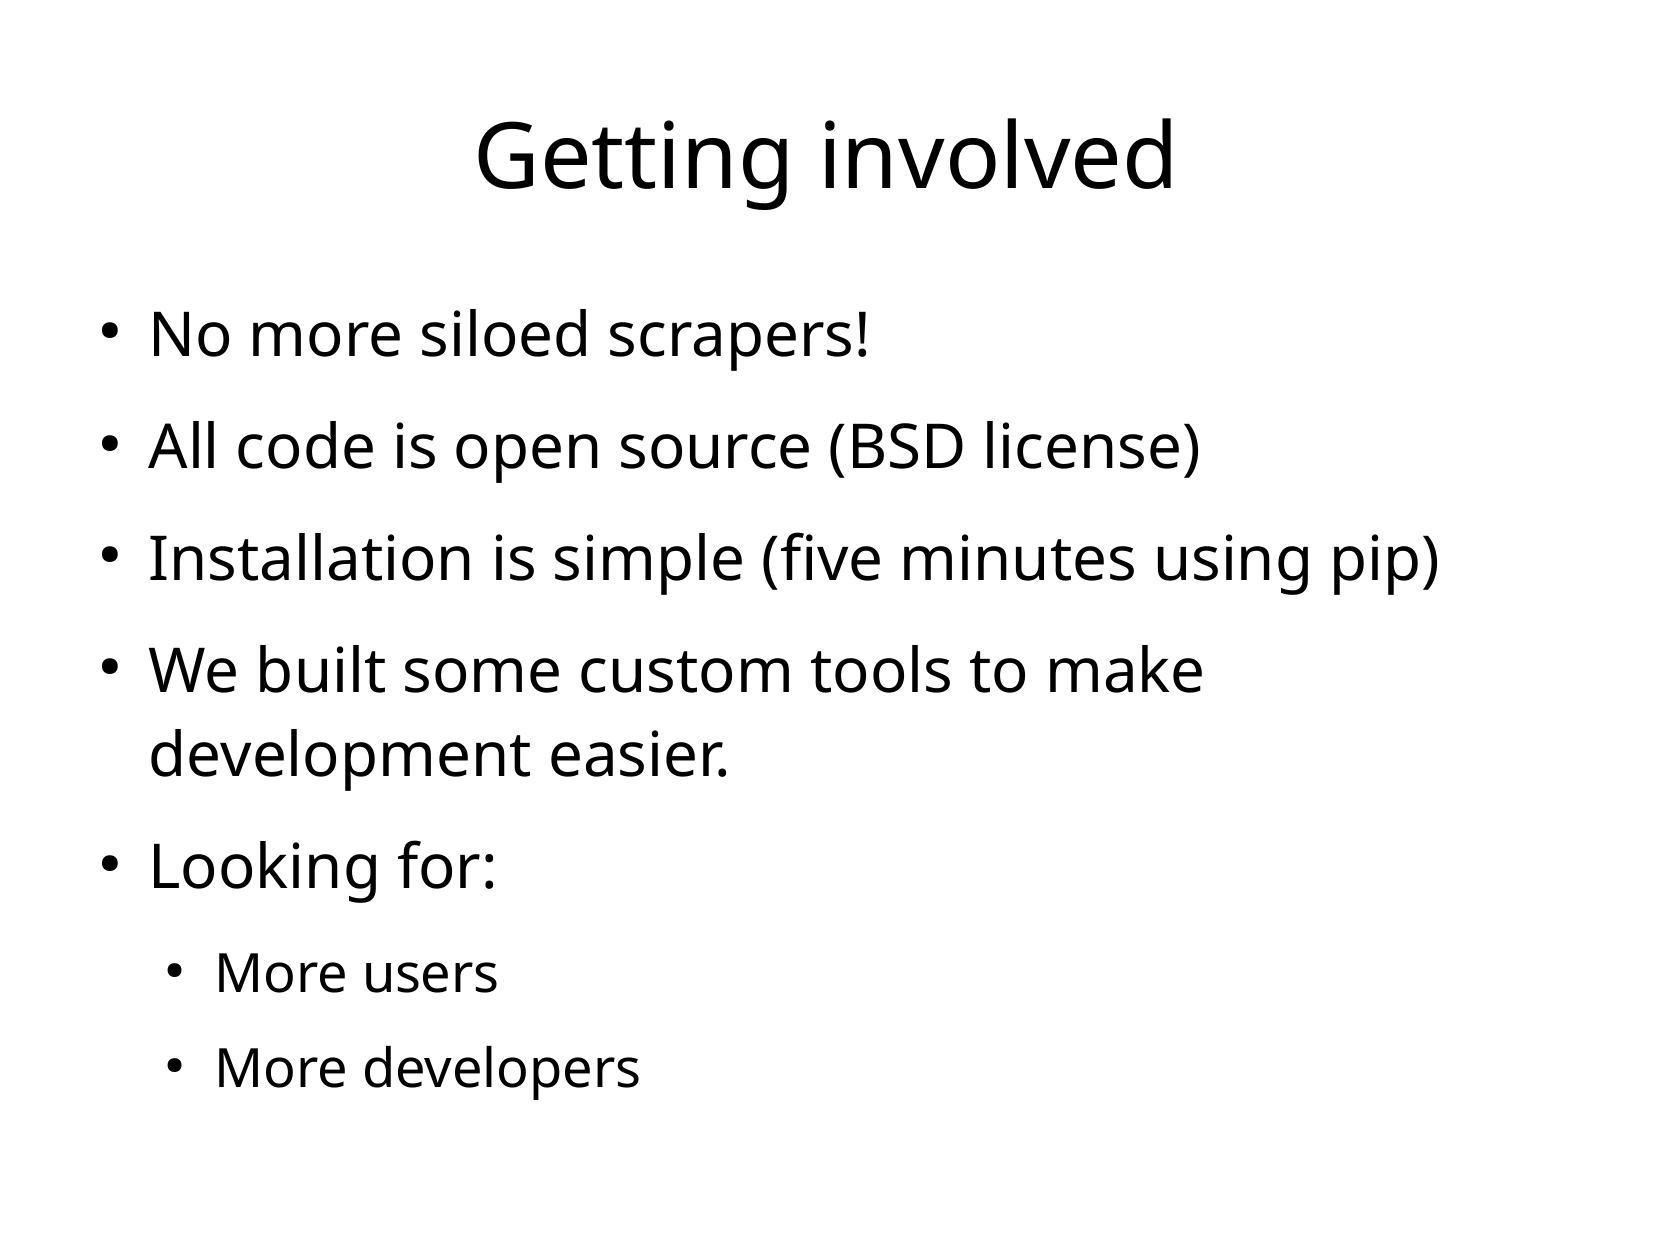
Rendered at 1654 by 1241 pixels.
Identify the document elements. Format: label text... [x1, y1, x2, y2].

title Getting involved [82, 56, 1571, 250]
list No more siloed scrapers! All code is open source (BSD license) Installation is simple (five minutes using pip) We built some custom tools to make development easier. Looking for: More users More developers [82, 290, 1571, 1109]
